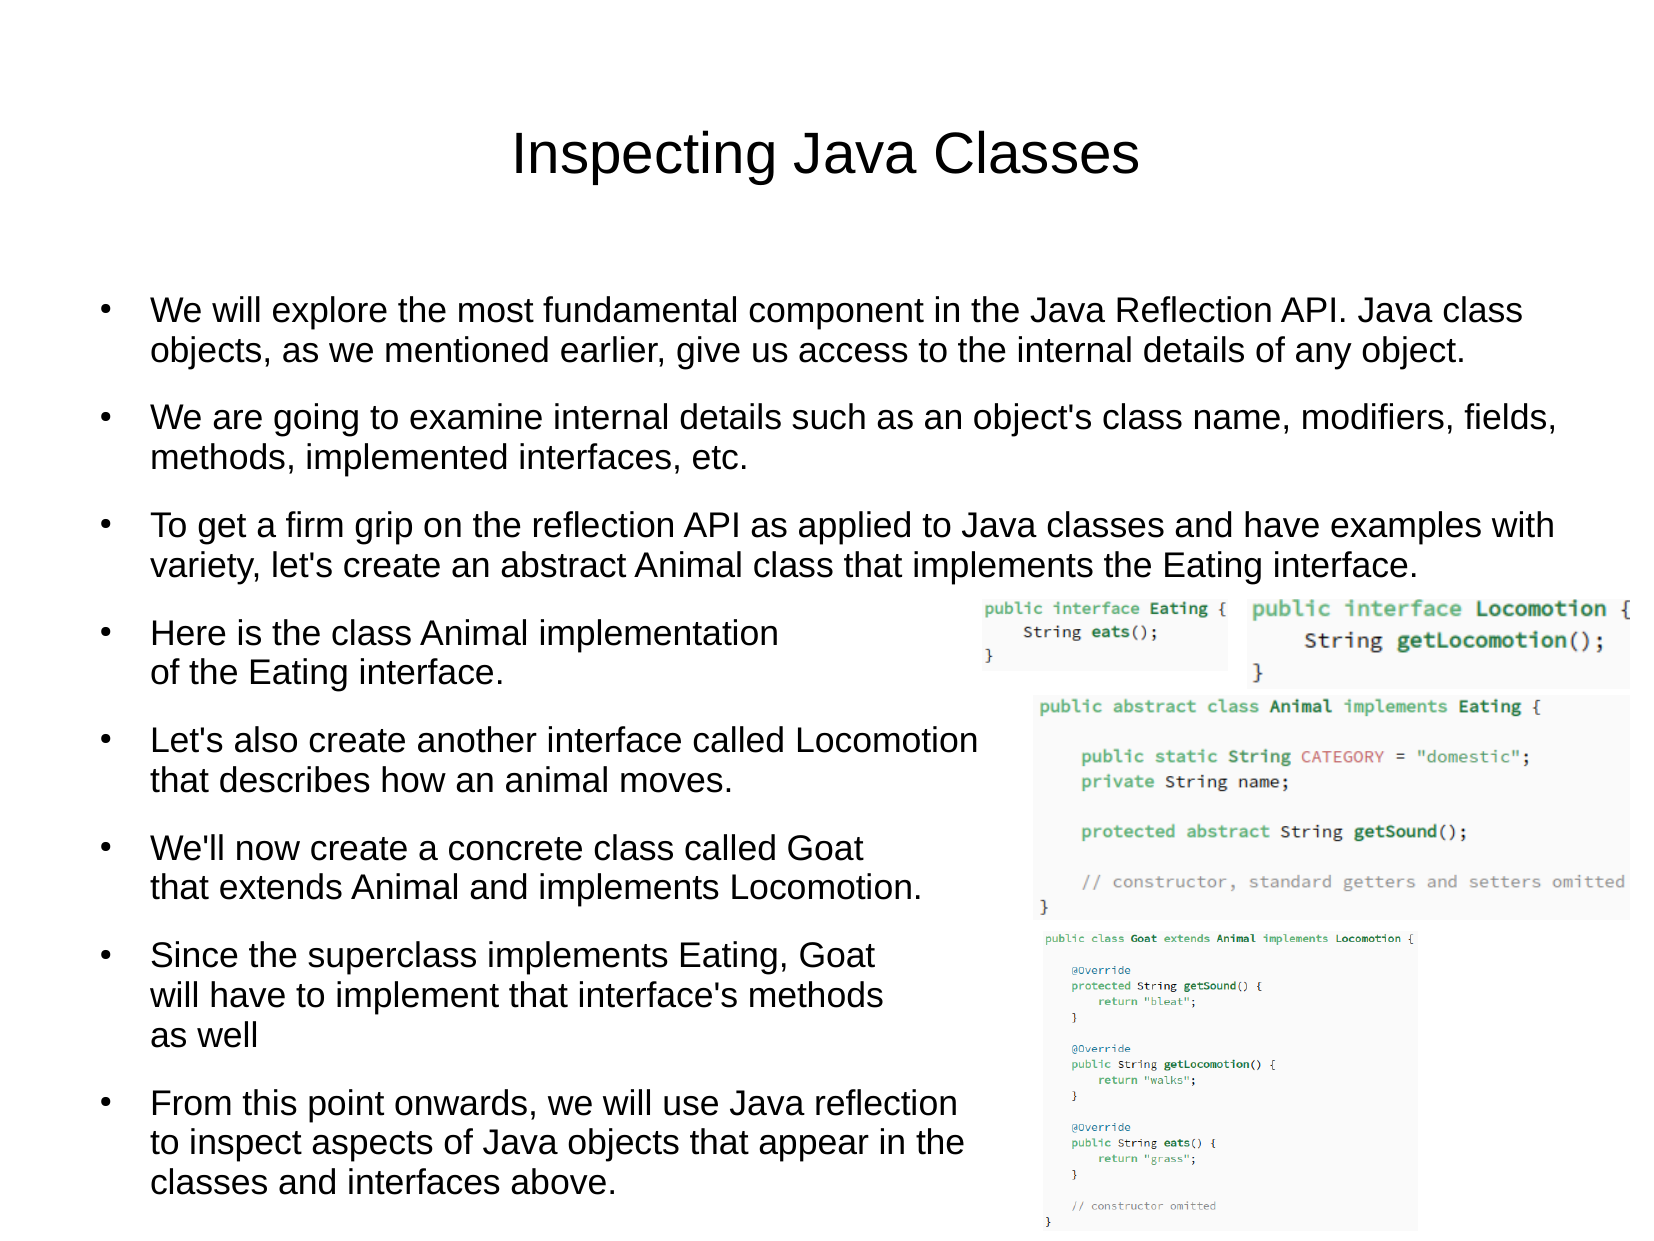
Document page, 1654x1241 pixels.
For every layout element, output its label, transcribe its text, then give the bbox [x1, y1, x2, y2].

picture [1247, 599, 1630, 689]
picture [982, 599, 1228, 672]
list We will explore the most fundamental component in the Java Reflection API. Java class objects, as we mentioned earlier, give us access to the internal details of any object. We are going to examine internal details such as an object's class name, modifiers, fields, methods, implemented interfaces, etc. To get a firm grip on the reflection API as applied to Java classes and have examples with variety, let's create an abstract Animal class that implements the Eating interface. Here is the class Animal implementation of the Eating interface. Let's also create another interface called Locomotion that describes how an animal moves. We'll now create a concrete class called Goat that extends Animal and implements Locomotion. Since the superclass implements Eating, Goat will have to implement that interface's methods as well From this point onwards, we will use Java reflection to inspect aspects of Java objects that appear in the classes and interfaces above. [82, 290, 1619, 1213]
title Inspecting Java Classes [82, 49, 1571, 257]
picture [1033, 695, 1630, 920]
picture [1043, 931, 1418, 1231]
